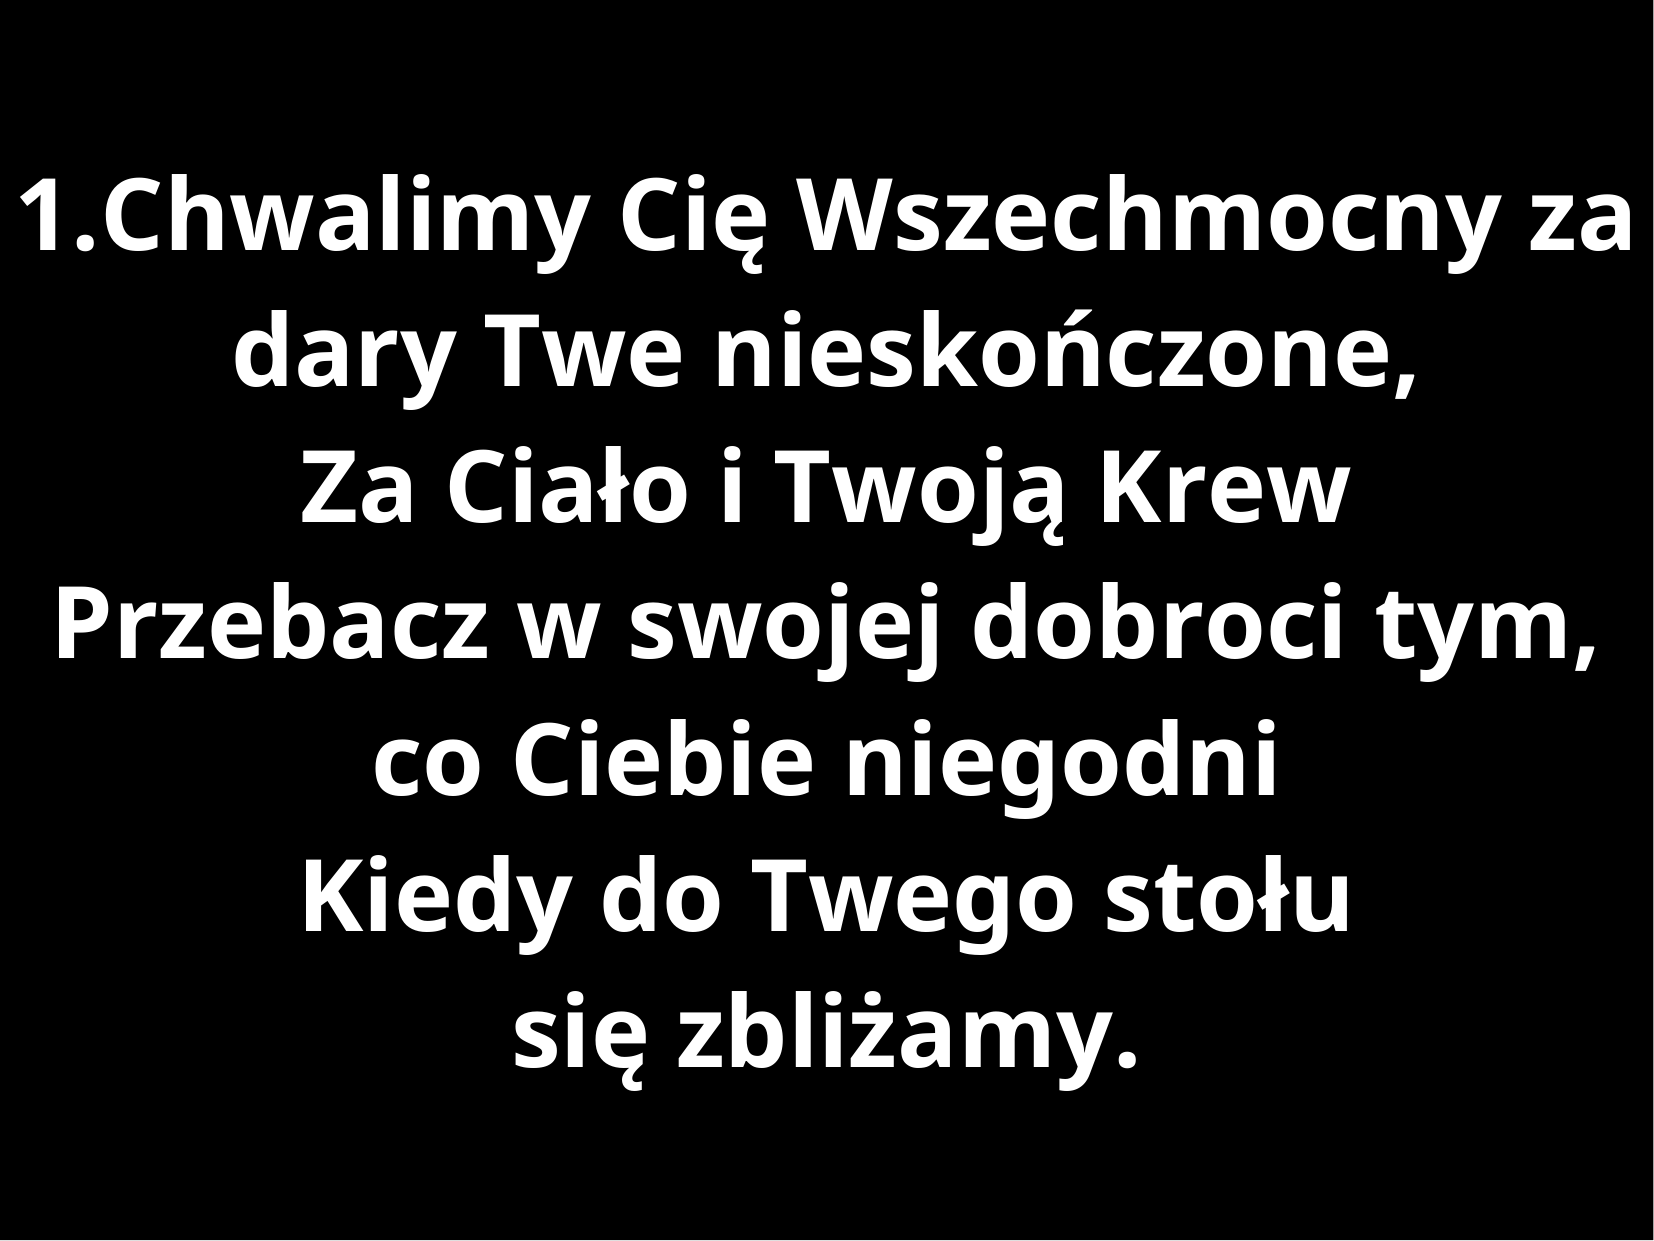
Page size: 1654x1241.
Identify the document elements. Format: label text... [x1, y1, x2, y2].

title 1.Chwalimy Cię Wszechmocny za dary Twe nieskończone, Za Ciało i Twoją Krew Przebacz w swojej dobroci tym, co Ciebie niegodni Kiedy do Twego stołu się zbliżamy. [0, 0, 1654, 1241]
